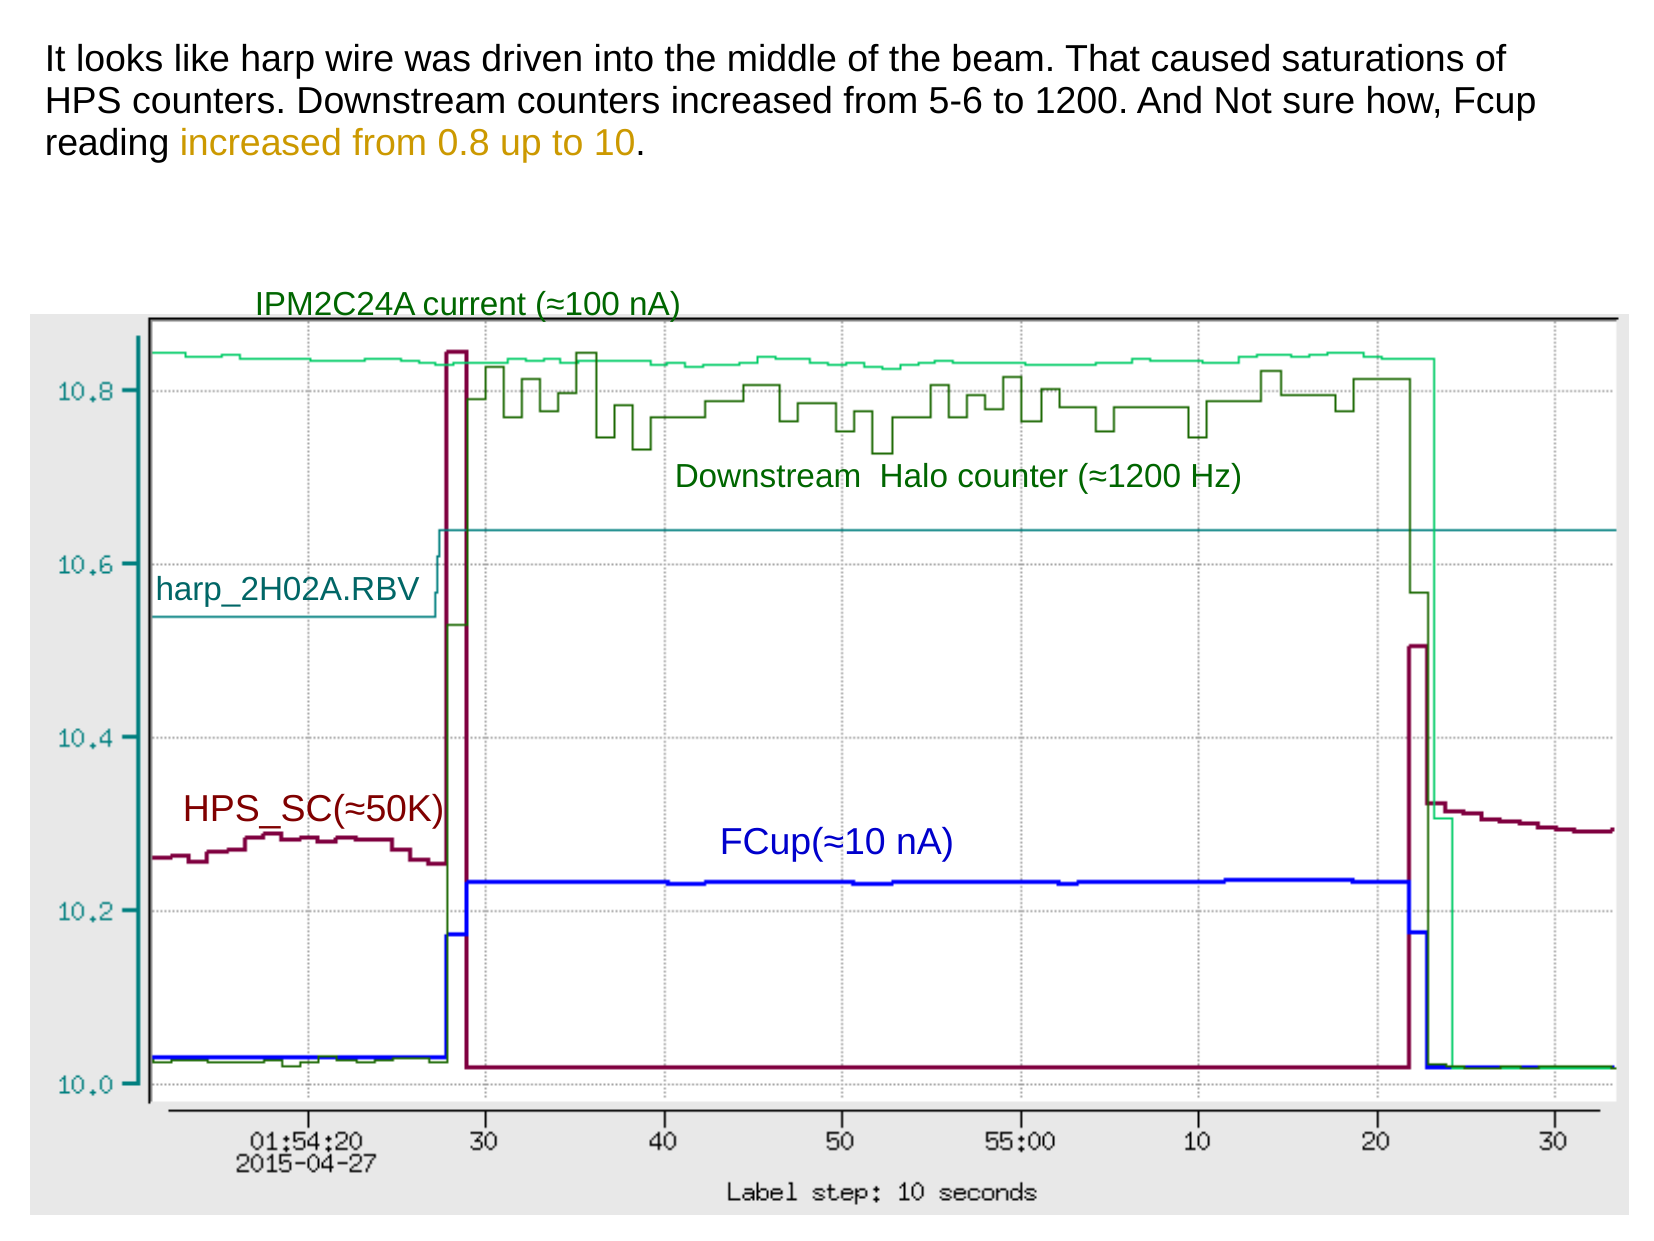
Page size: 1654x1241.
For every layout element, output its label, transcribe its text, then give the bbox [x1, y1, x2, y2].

text_box IPM2C24A current (≈100 nA) [240, 277, 697, 331]
picture [30, 314, 1629, 1216]
text_box It looks like harp wire was driven into the middle of the beam. That caused saturations of HPS counters. Downstream counters increased from 5-6 to 1200. And Not sure how, Fcup reading increased from 0.8 up to 10. [30, 30, 1606, 171]
text_box FCup(≈10 nA) [705, 813, 970, 871]
text_box harp_2H02A.RBV [140, 562, 436, 616]
text_box Downstream Halo counter (≈1200 Hz) [660, 450, 1258, 503]
text_box HPS_SC(≈50K) [168, 780, 460, 837]
